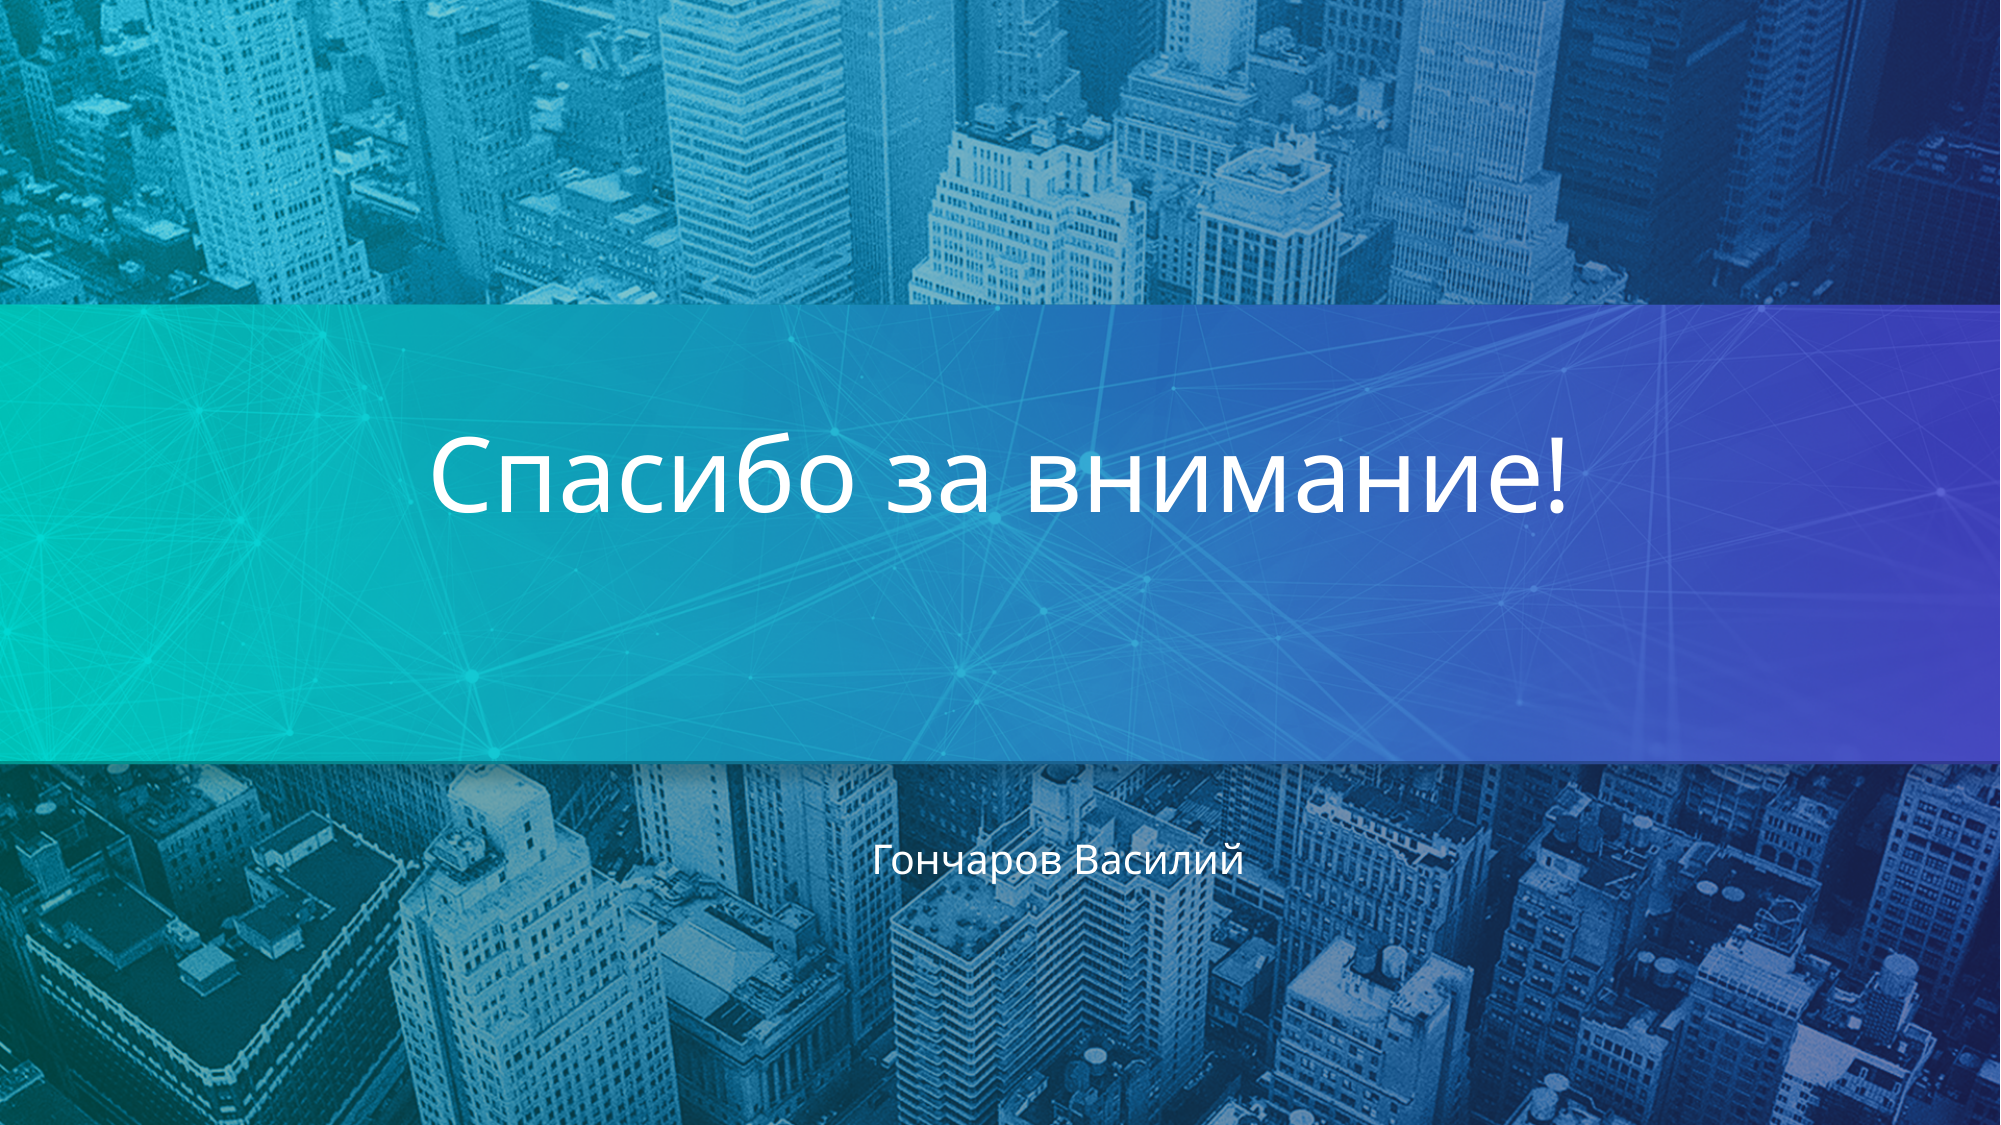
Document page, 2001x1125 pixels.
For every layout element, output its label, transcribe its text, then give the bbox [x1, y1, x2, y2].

text_box Спасибо за внимание! [8, 427, 1992, 640]
text_box [0, 761, 2000, 1125]
picture [0, 305, 2000, 761]
list Гончаров Василий [856, 825, 1932, 912]
text_box [0, 0, 2000, 305]
